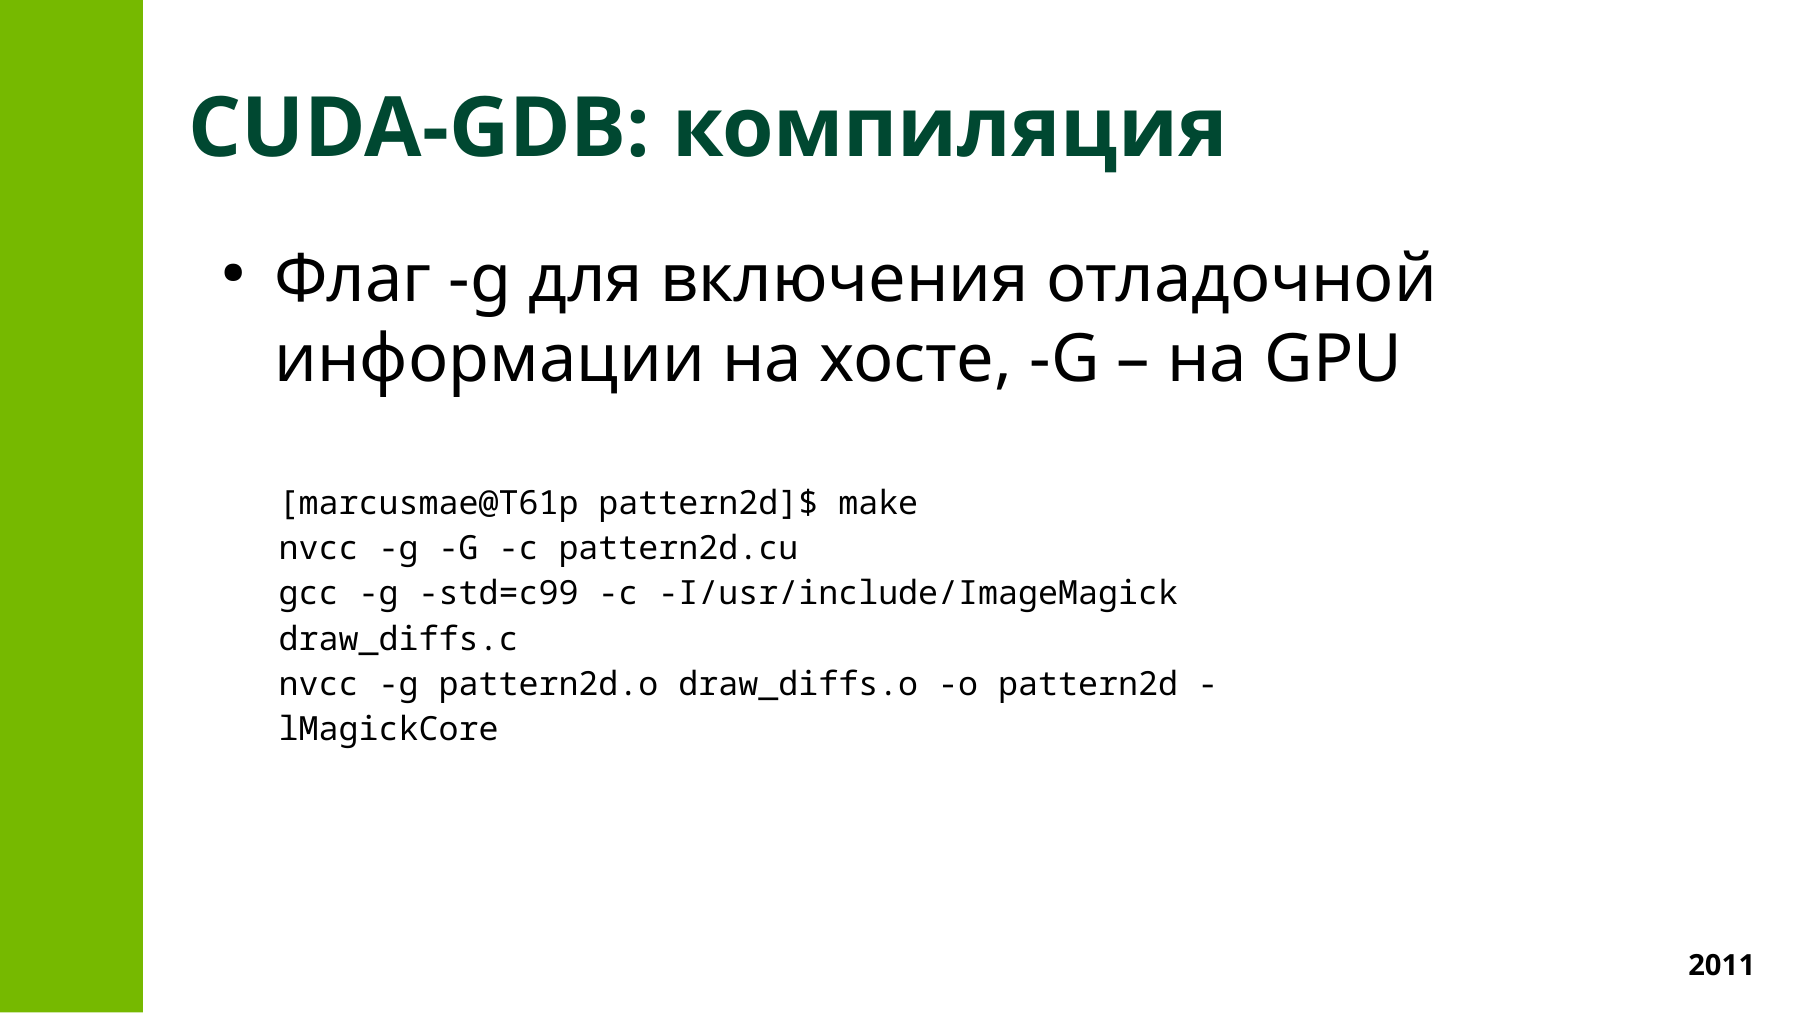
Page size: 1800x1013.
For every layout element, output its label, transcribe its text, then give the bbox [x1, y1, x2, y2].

title CUDA-GDB: компиляция [188, 40, 1733, 211]
list Флаг -g для включения отладочной информации на хосте, -G – на GPU [188, 227, 1733, 976]
text_box [marcusmae@T61p pattern2d]$ make nvcc -g -G -c pattern2d.cu gcc -g -std=c99 -c -I/usr/include/ImageMagick draw_diffs.c nvcc -g pattern2d.o draw_diffs.o -o pattern2d -lMagickCore [263, 471, 1270, 718]
